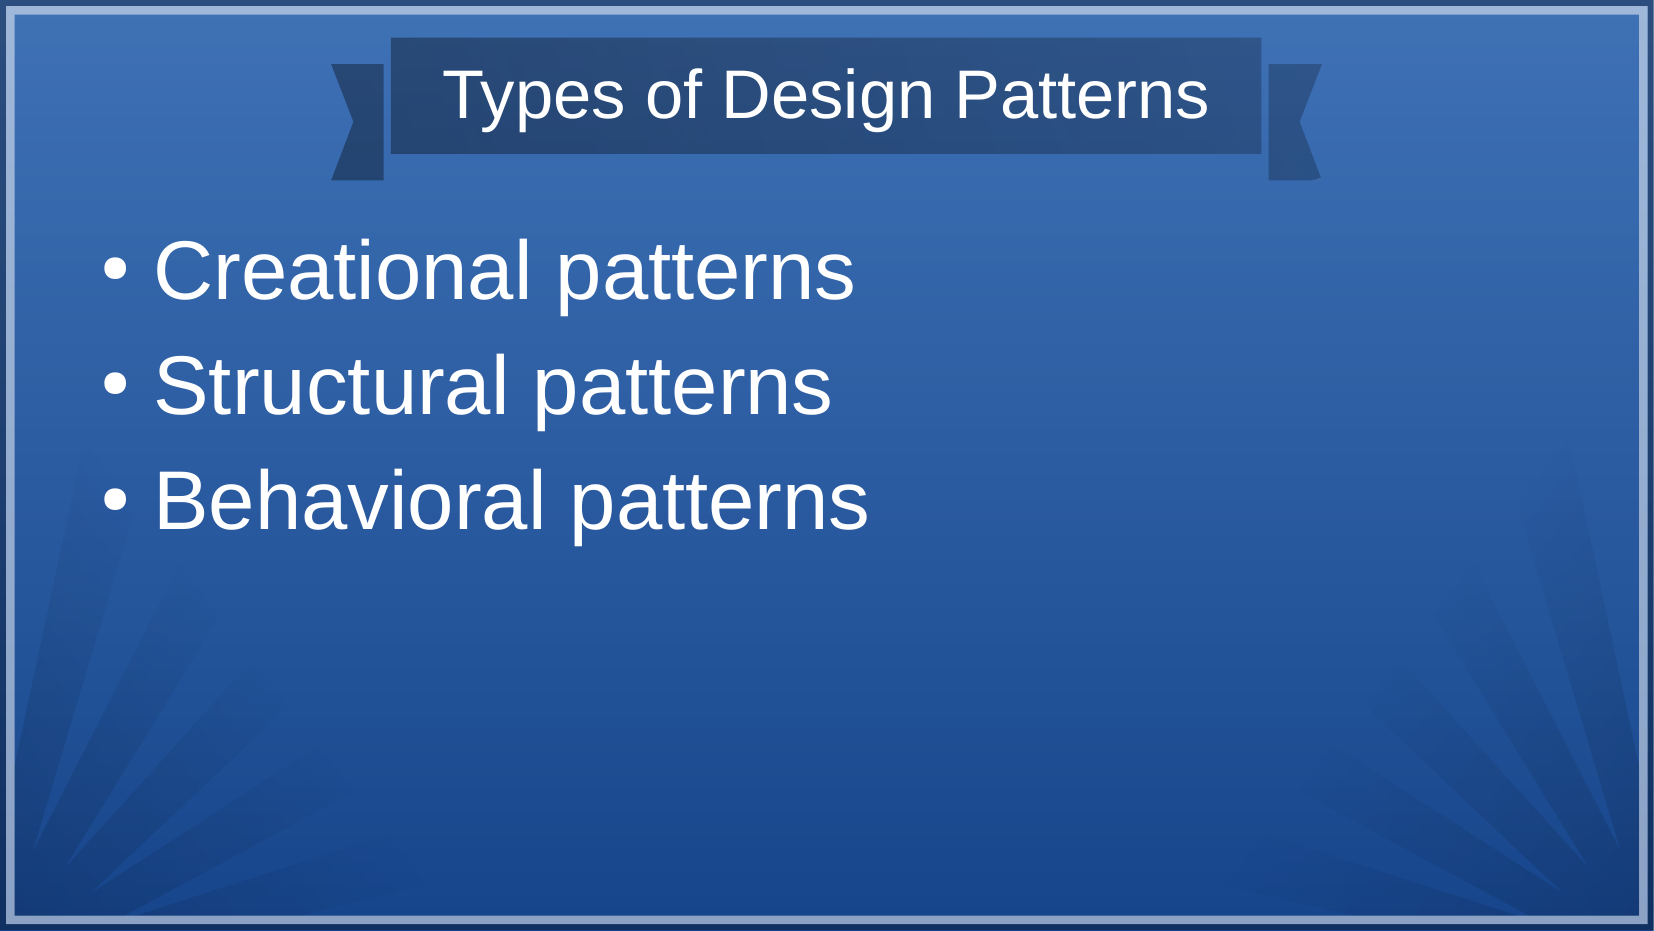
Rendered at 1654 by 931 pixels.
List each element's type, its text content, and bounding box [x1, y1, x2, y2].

list Creational patterns Structural patterns Behavioral patterns [82, 224, 1546, 841]
title Types of Design Patterns [389, 35, 1264, 154]
